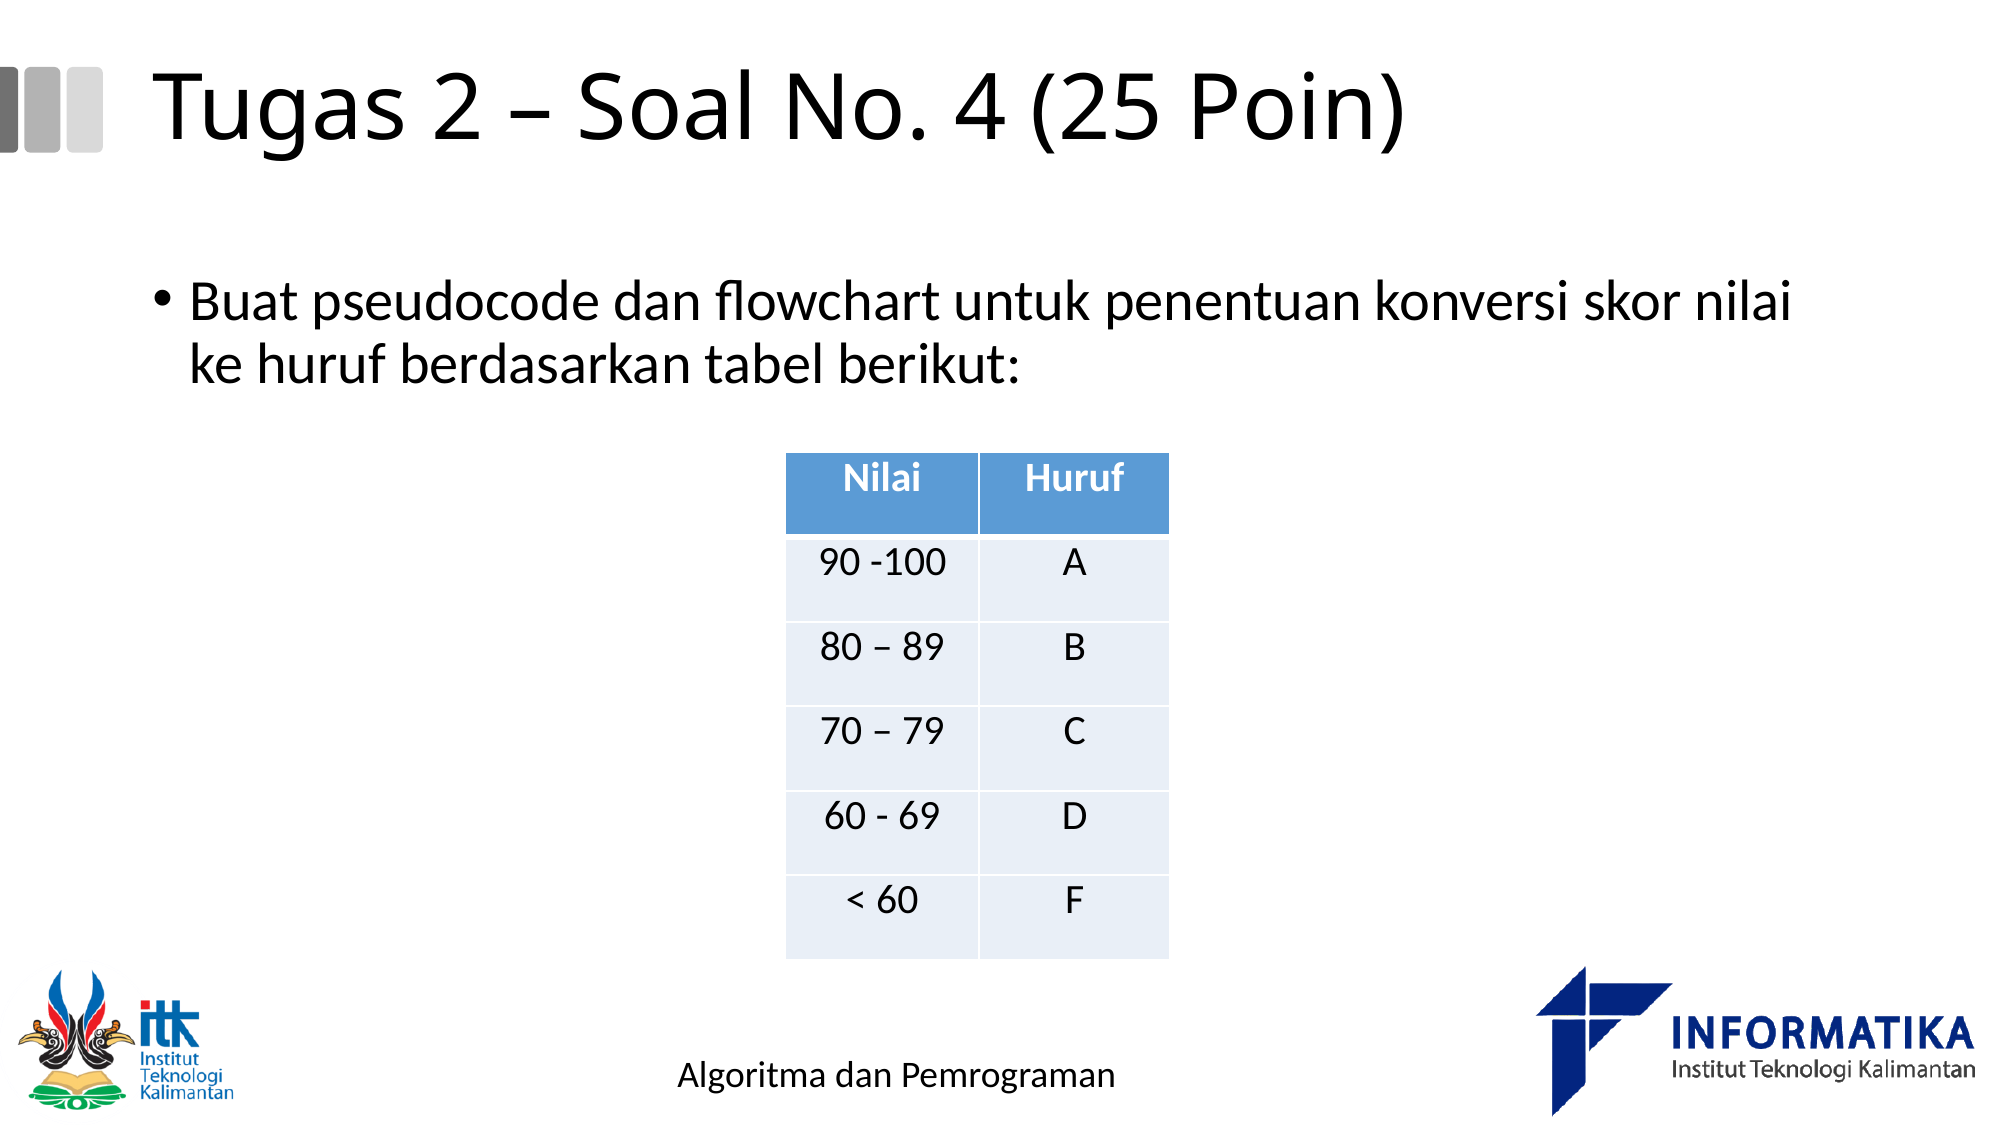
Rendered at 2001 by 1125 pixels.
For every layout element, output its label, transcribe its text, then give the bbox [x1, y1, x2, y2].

table_header Huruf [980, 453, 1169, 534]
table_cell 90 -100 [786, 540, 978, 621]
table_cell D [980, 792, 1169, 874]
text_box Algoritma dan Pemrograman [662, 1042, 1338, 1103]
table_cell A [980, 540, 1169, 621]
table_header Nilai [786, 453, 978, 534]
picture [0, 935, 252, 1125]
picture [1534, 965, 1976, 1118]
table_cell B [980, 623, 1169, 705]
table_cell 80 – 89 [786, 623, 978, 705]
table_cell 70 – 79 [786, 707, 978, 790]
table_cell C [980, 707, 1169, 790]
table_cell 60 - 69 [786, 792, 978, 874]
text_box Buat pseudocode dan flowchart untuk penentuan konversi skor nilai ke huruf berdasarkan tabel berikut: [137, 262, 1863, 977]
table_cell < 60 [786, 876, 978, 959]
text_box Tugas 2 – Soal No. 4 (25 Poin) [137, 1, 1863, 219]
table_cell F [980, 876, 1169, 959]
